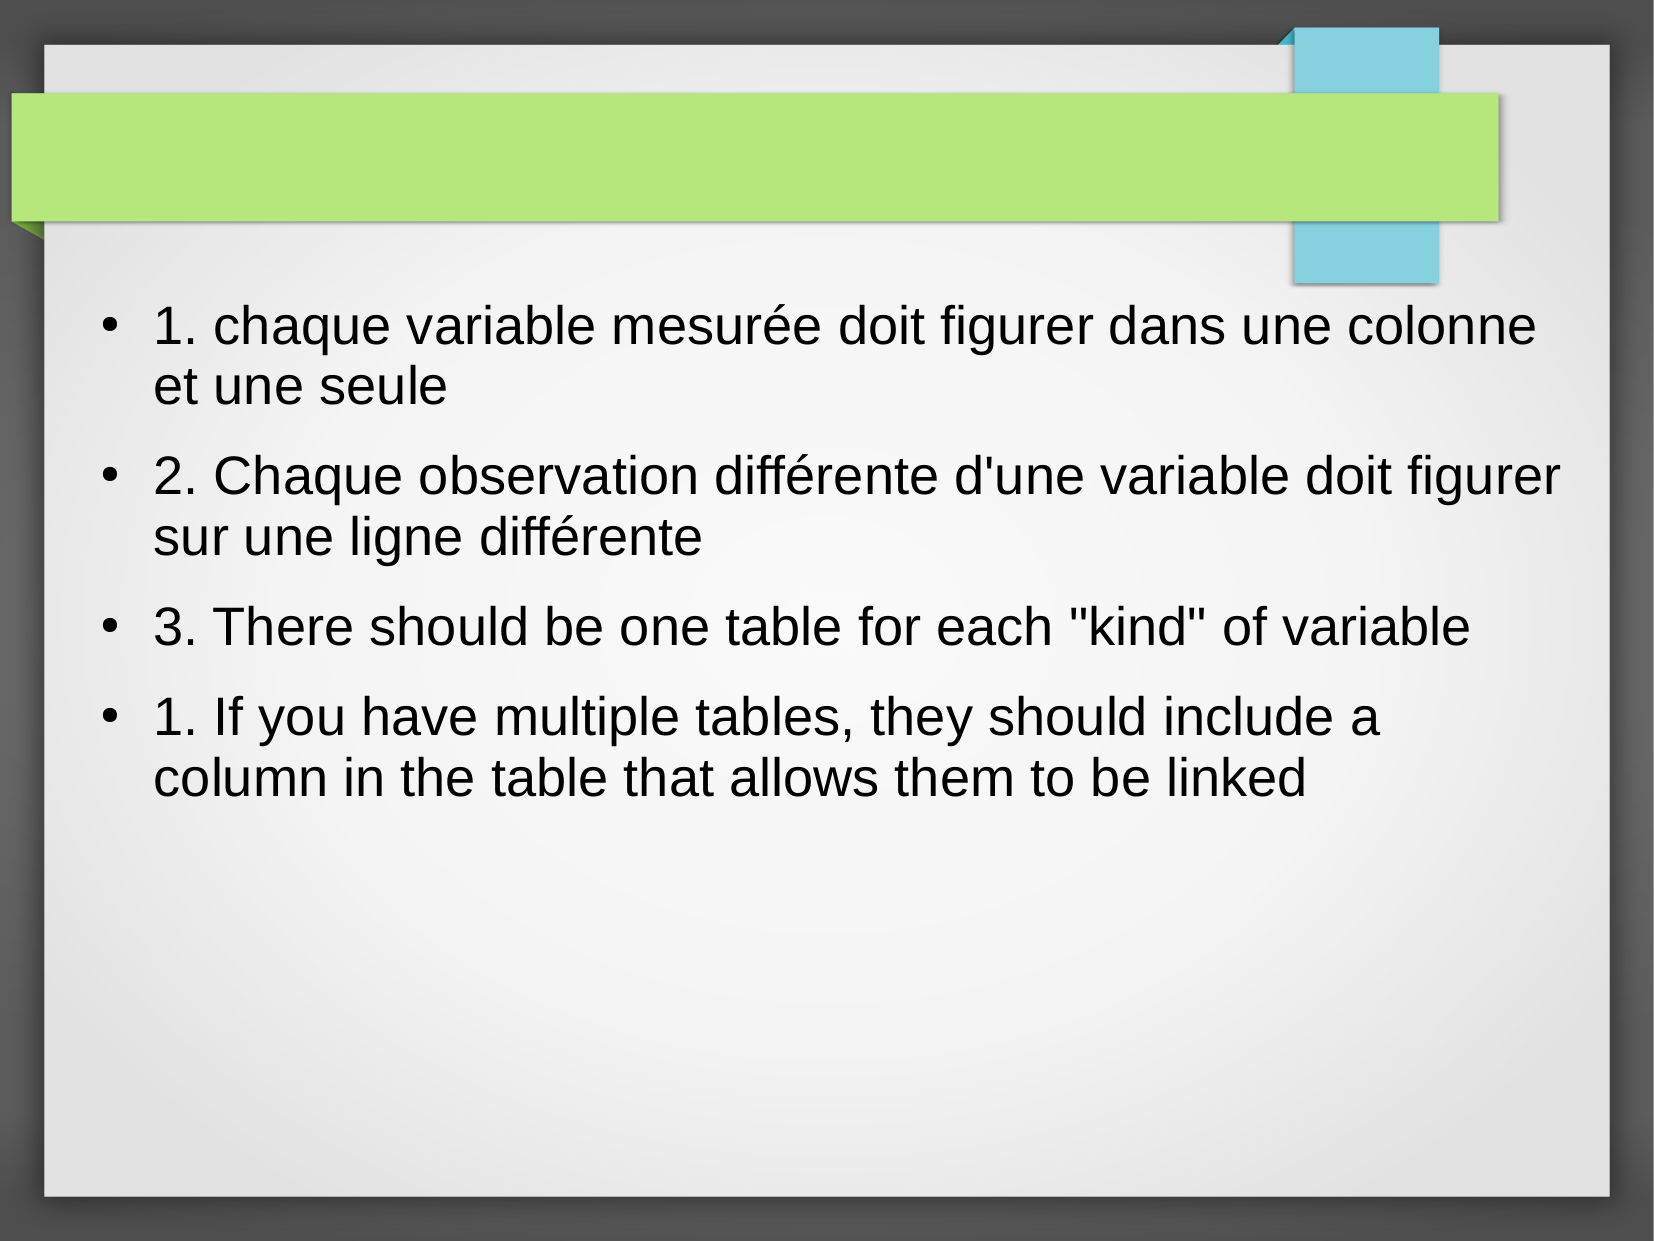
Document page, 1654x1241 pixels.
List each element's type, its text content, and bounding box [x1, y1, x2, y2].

picture [0, 0, 1654, 1241]
list 1. chaque variable mesurée doit figurer dans une colonne et une seule 2. Chaque observation différente d'une variable doit figurer sur une ligne différente 3. There should be one table for each "kind" of variable 1. If you have multiple tables, they should include a column in the table that allows them to be linked [82, 295, 1571, 1015]
